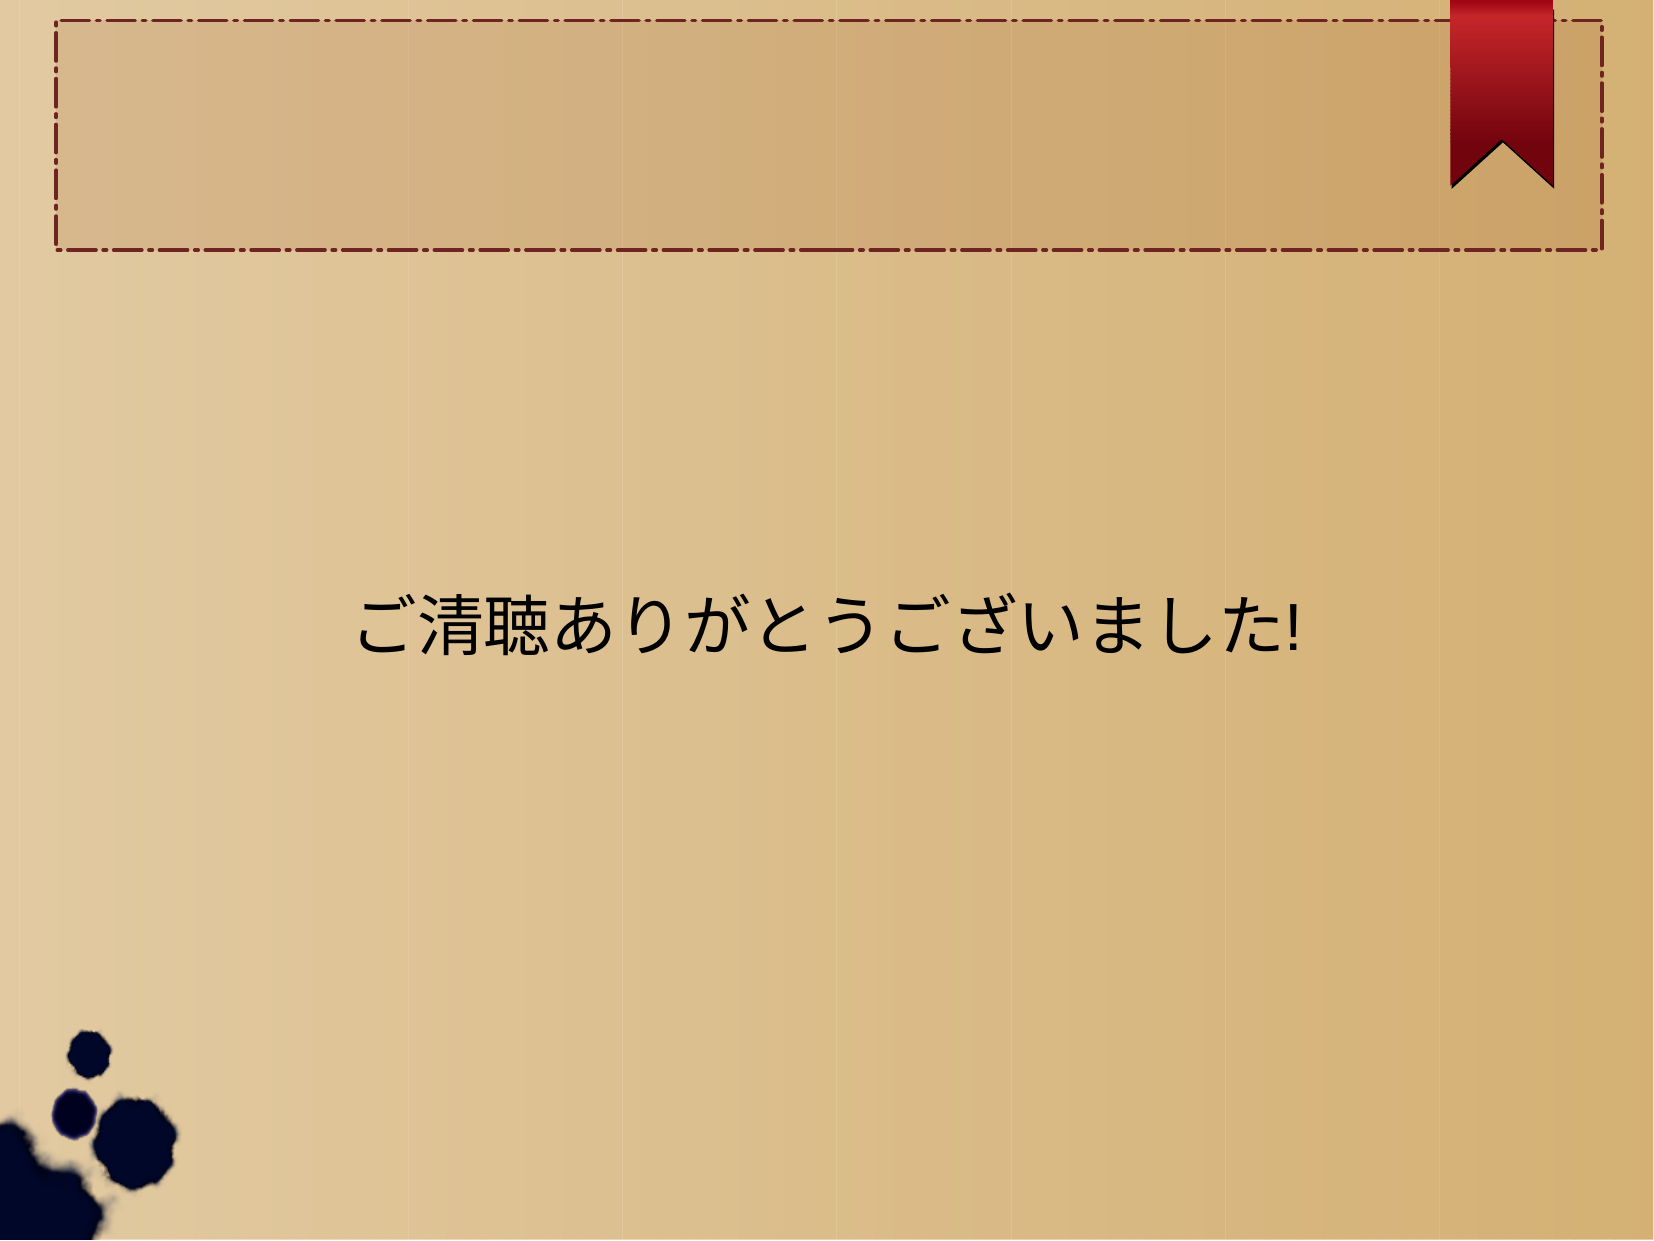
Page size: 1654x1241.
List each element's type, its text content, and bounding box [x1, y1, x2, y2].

subtitle ご清聴ありがとうございました! [82, 299, 1571, 1019]
